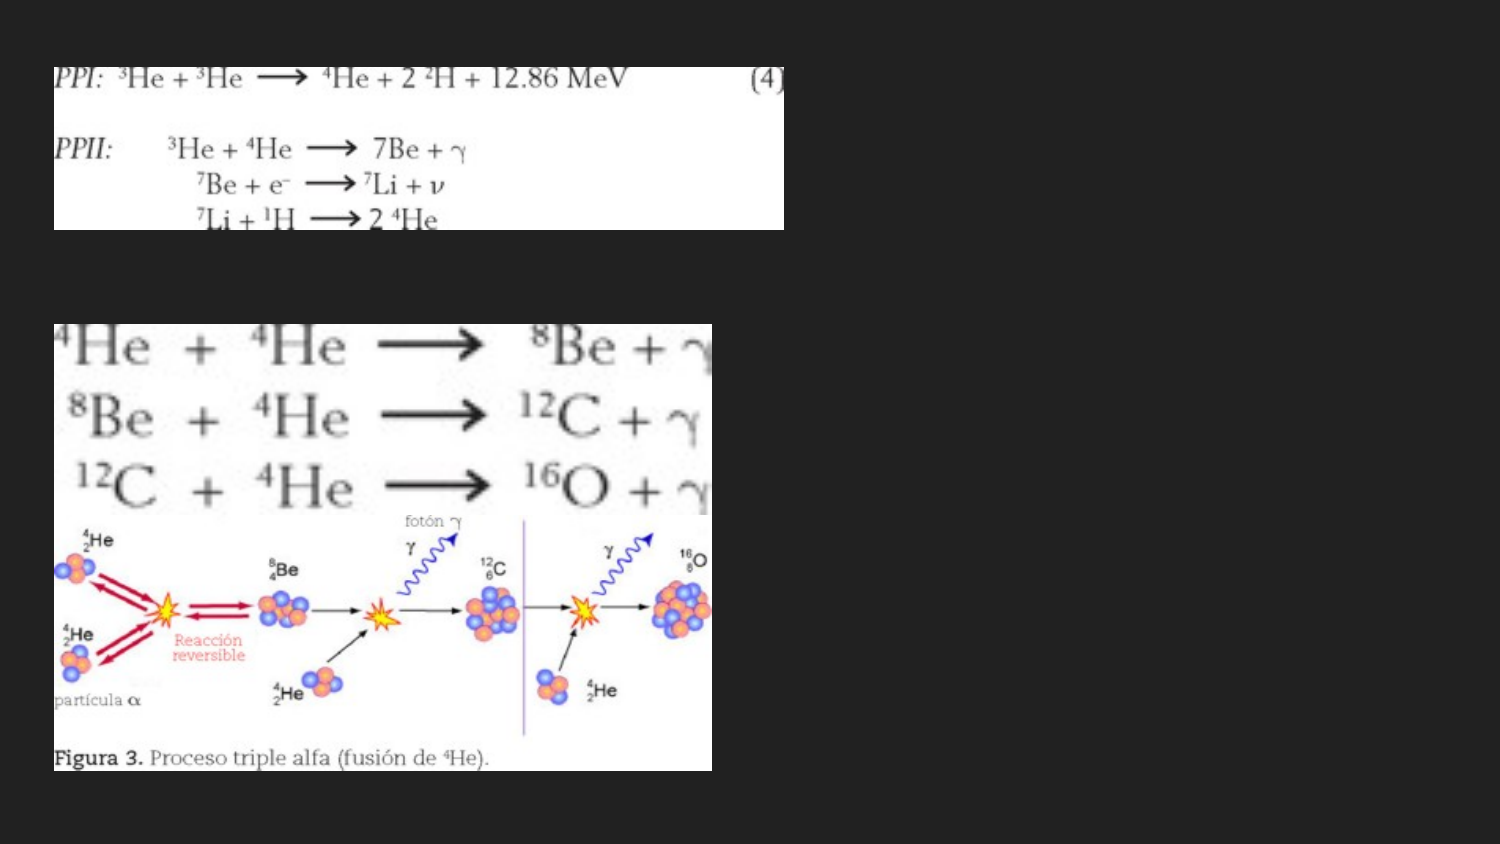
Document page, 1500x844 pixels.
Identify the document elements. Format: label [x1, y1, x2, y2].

picture [54, 67, 784, 230]
picture [54, 324, 712, 771]
